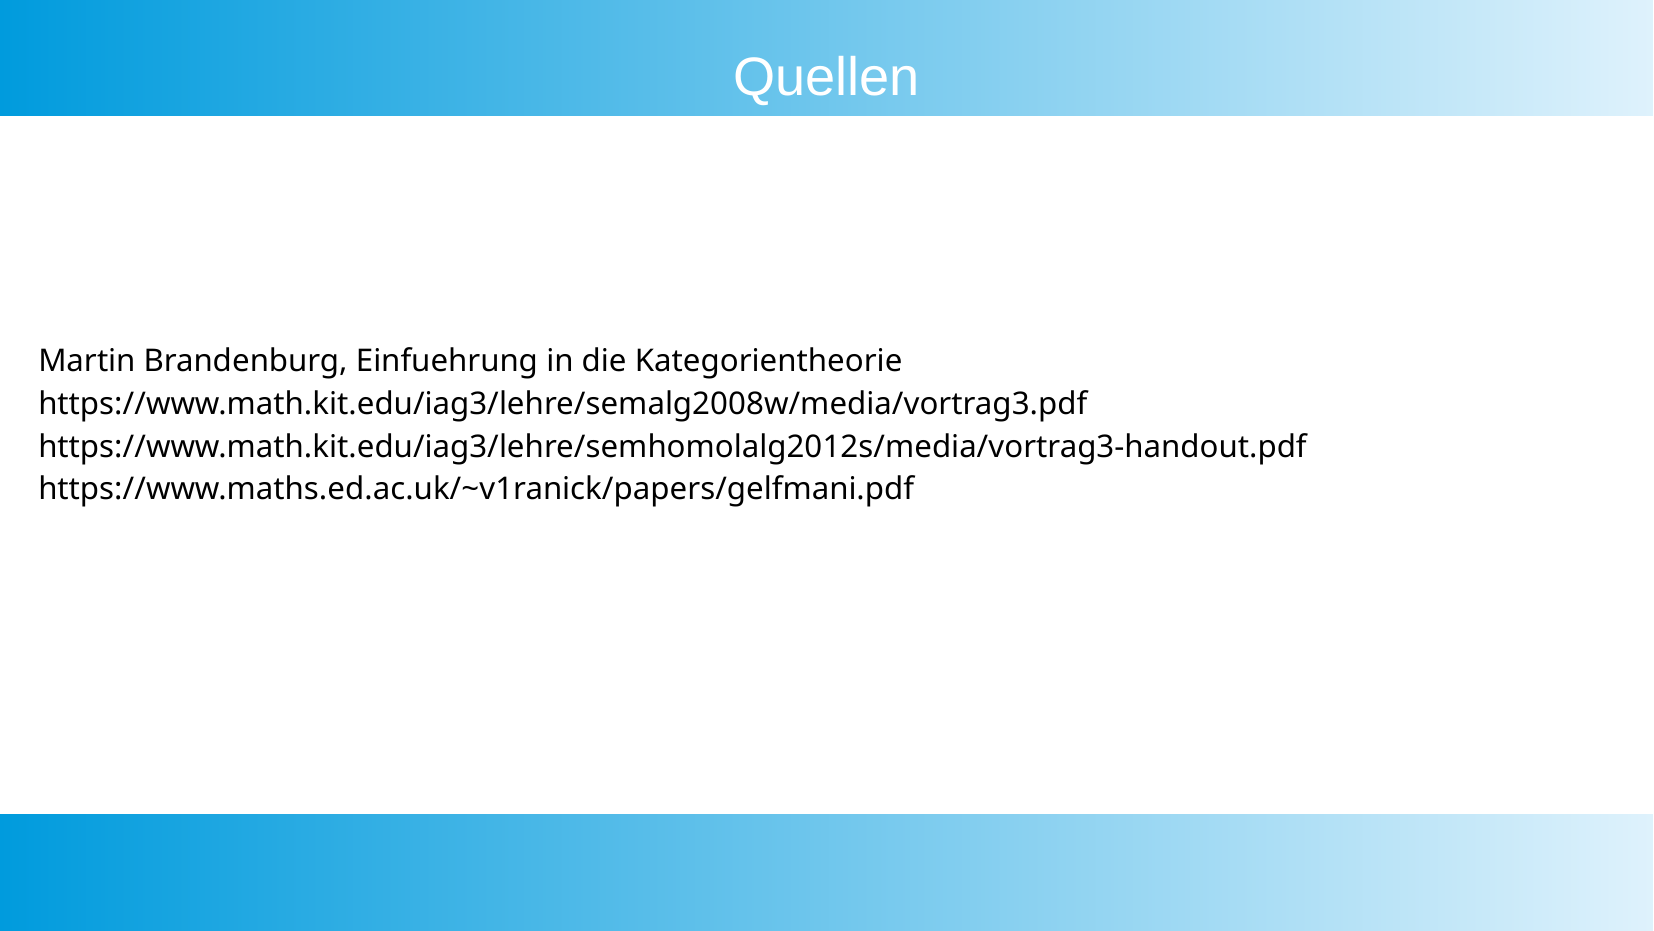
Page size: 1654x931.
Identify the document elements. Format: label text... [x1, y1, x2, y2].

text_box Martin Brandenburg, Einfuehrung in die Kategorientheorie https://www.math.kit.edu/iag3/lehre/semalg2008w/media/vortrag3.pdf https://www.math.kit.edu/iag3/lehre/semhomolalg2012s/media/vortrag3-handout.pdf https://www.maths.ed.ac.uk/~v1ranick/papers/gelfmani.pdf [23, 330, 1439, 524]
title Quellen [82, 37, 1571, 116]
